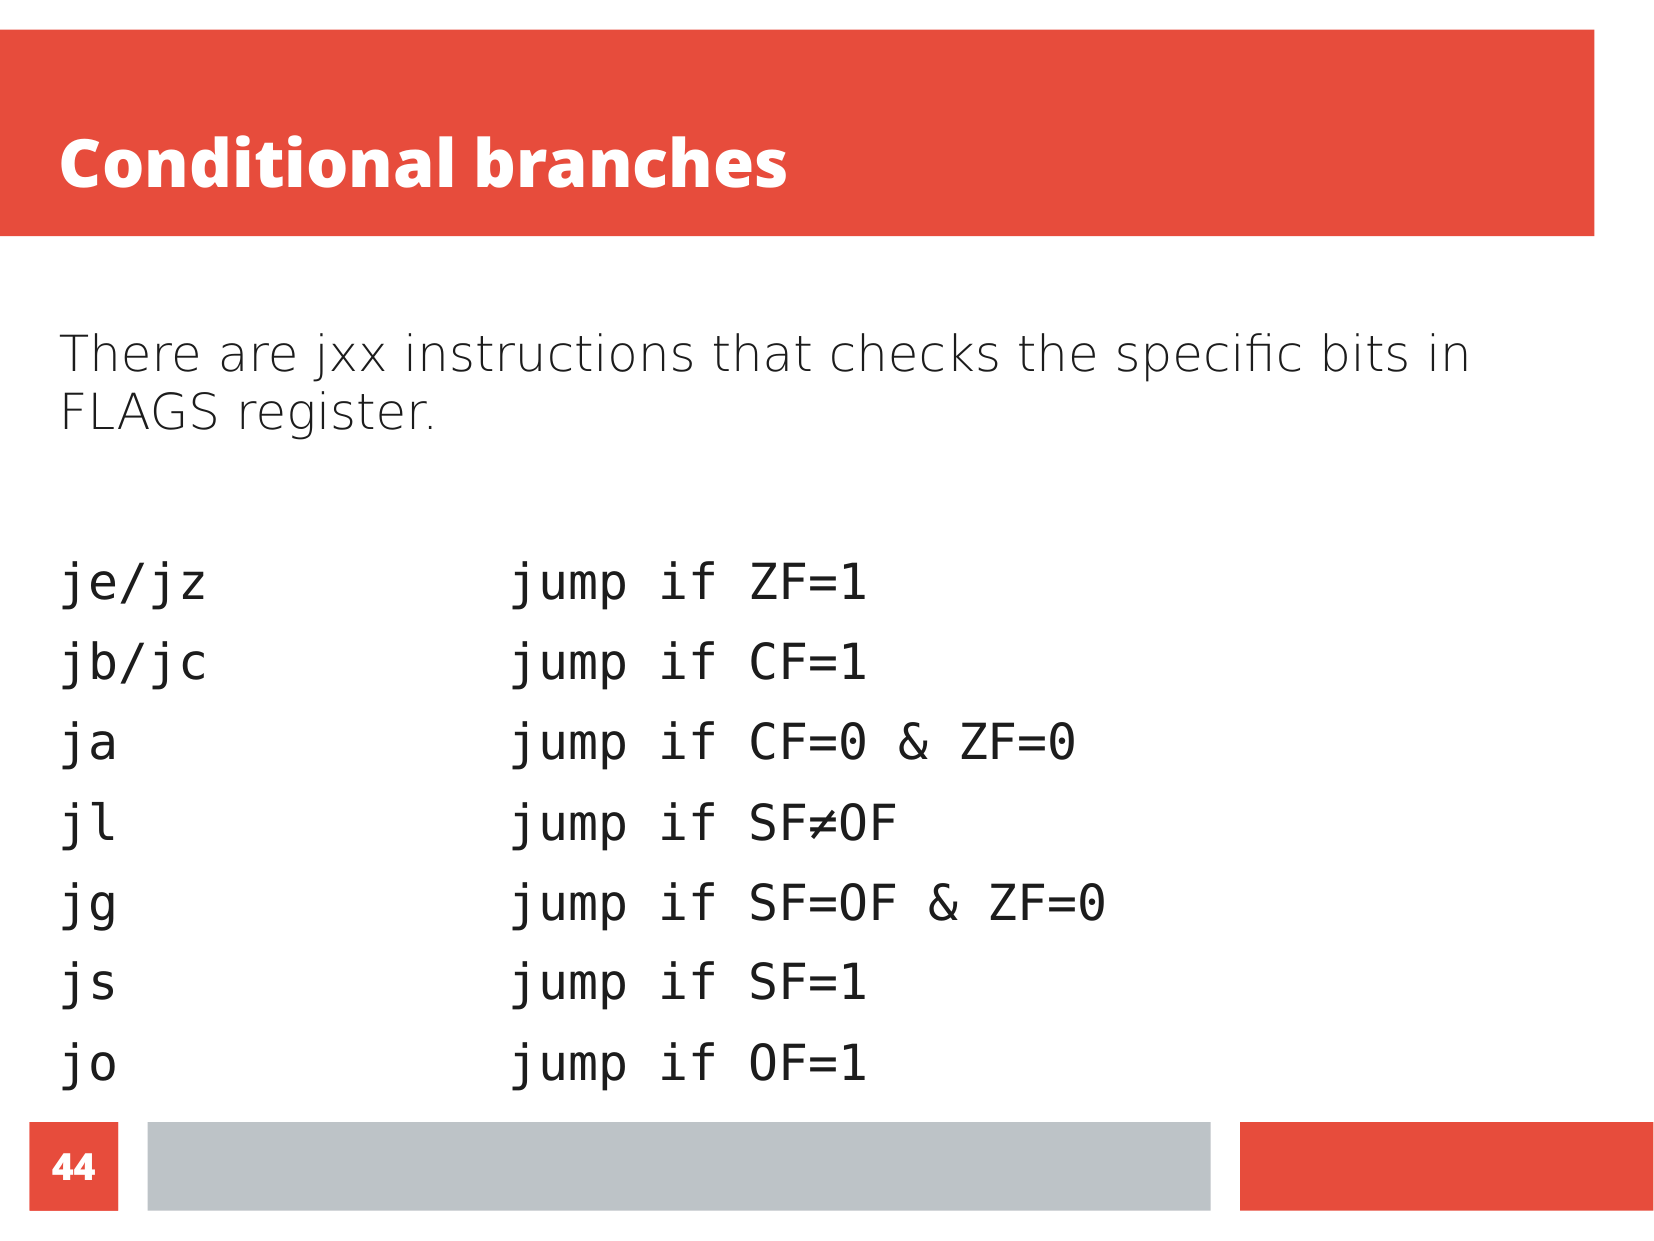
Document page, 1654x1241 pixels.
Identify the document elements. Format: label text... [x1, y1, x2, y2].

title Conditional branches [59, 59, 1595, 207]
list There are jxx instructions that checks the specific bits in FLAGS register. je/jz jump if ZF=1 jb/jc jump if CF=1 ja jump if CF=0 & ZF=0 jl jump if SF≠OF jg jump if SF=OF & ZF=0 js jump if SF=1 jo jump if OF=1 [59, 324, 1565, 1093]
